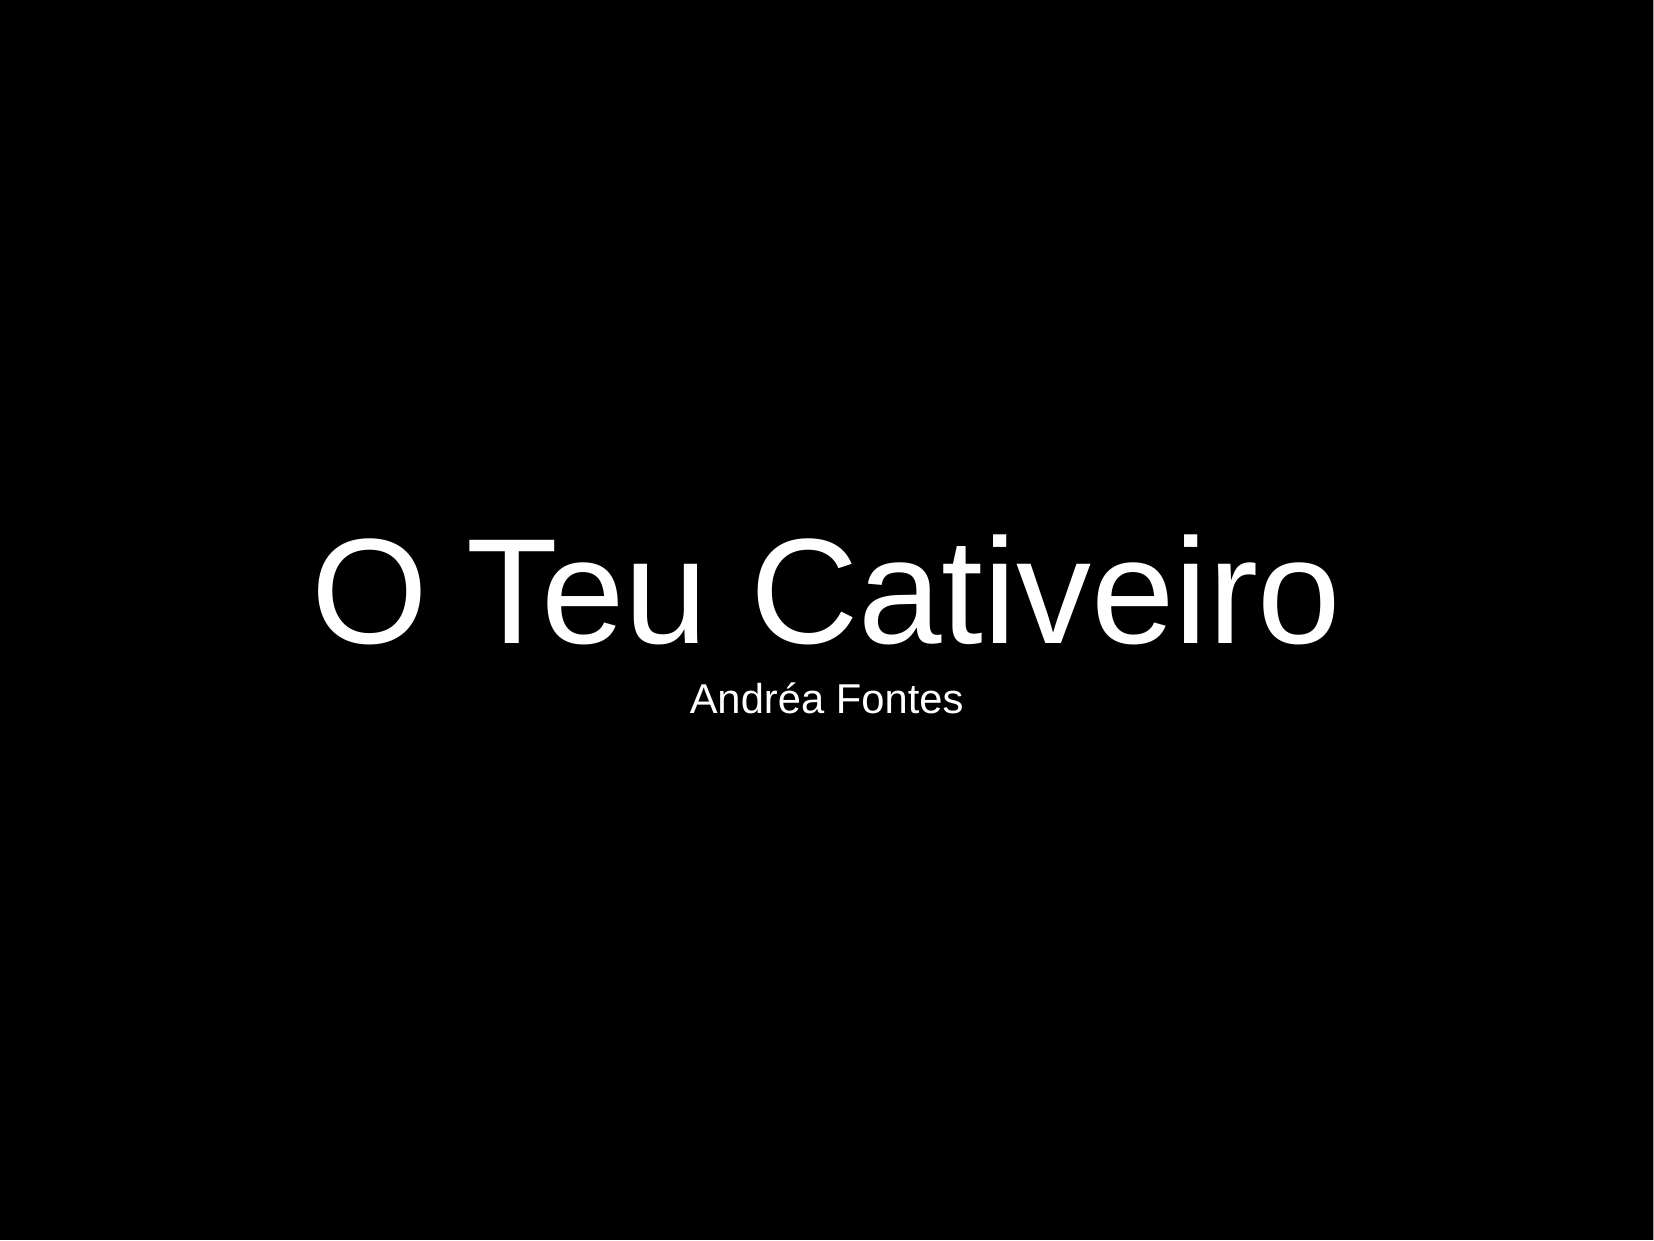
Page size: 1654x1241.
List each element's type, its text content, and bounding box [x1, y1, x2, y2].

subtitle O Teu Cativeiro Andréa Fontes [82, 49, 1571, 1182]
